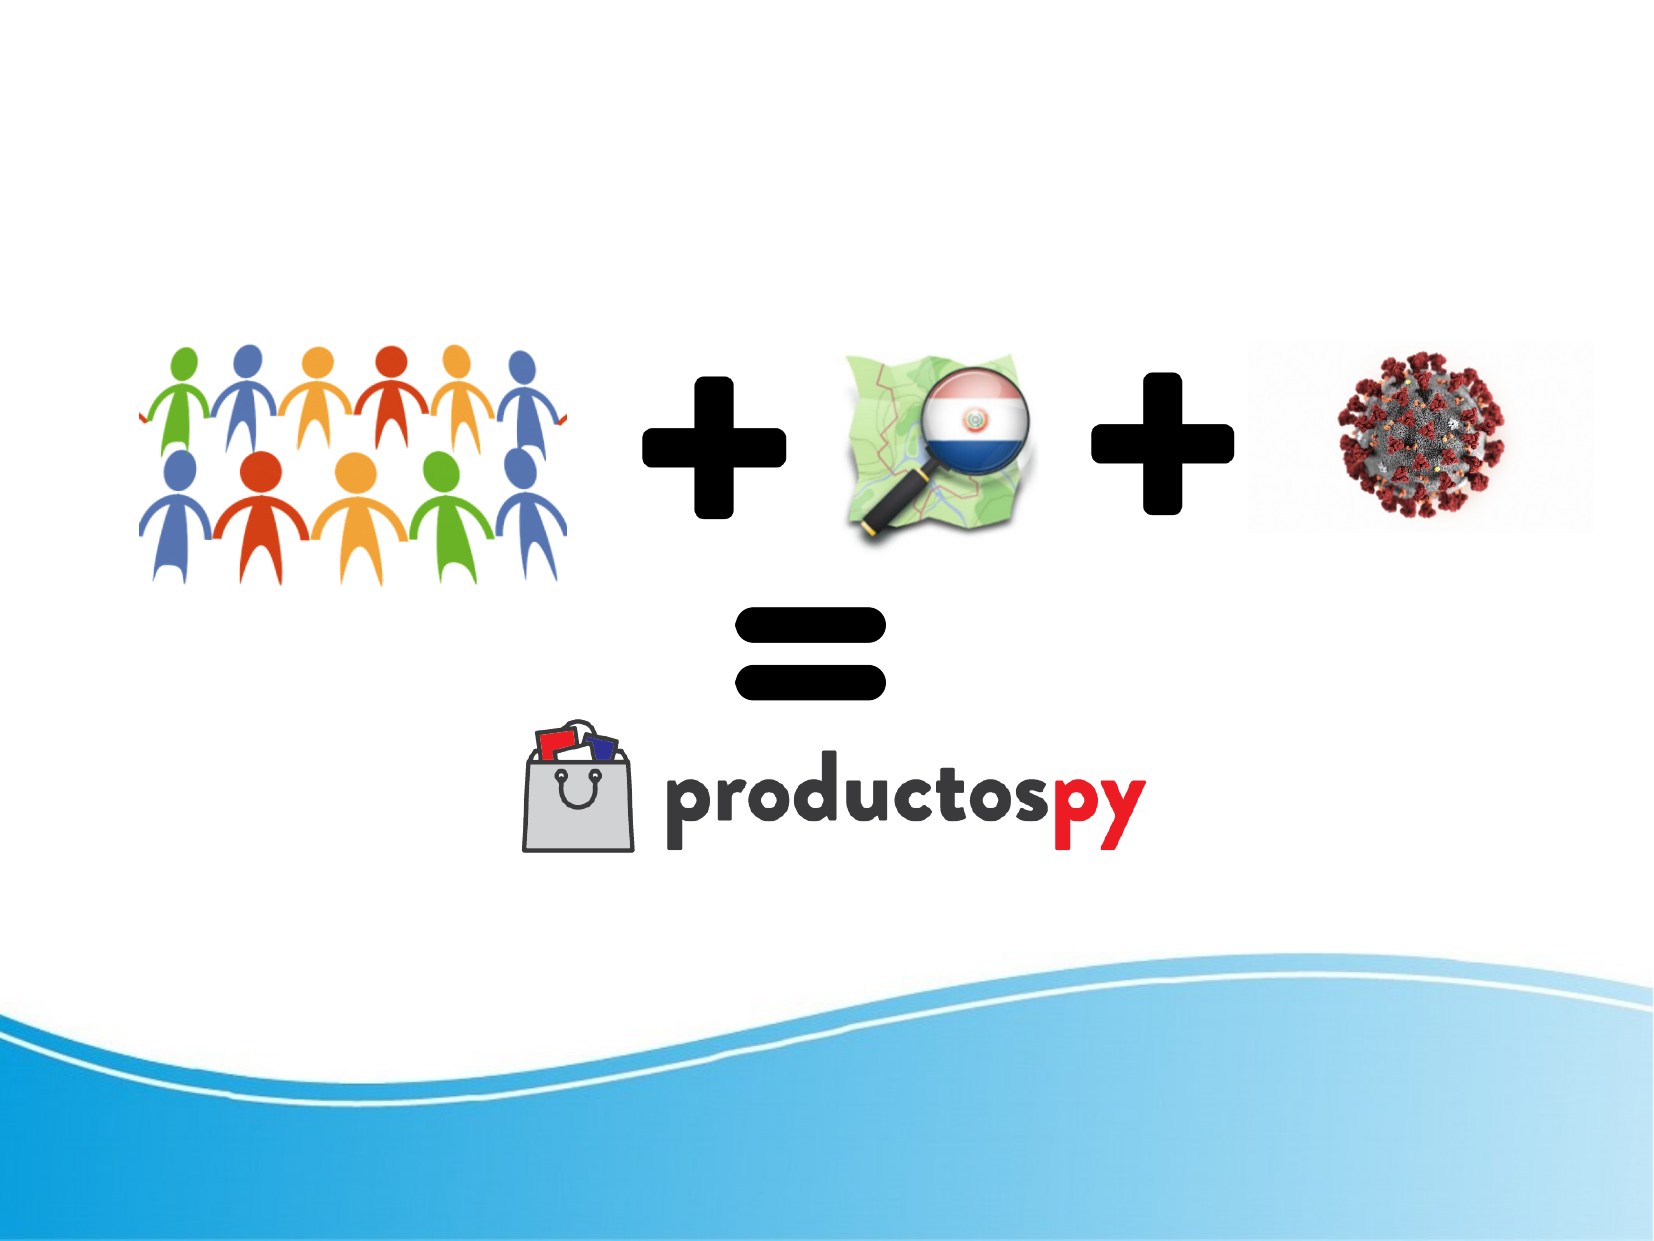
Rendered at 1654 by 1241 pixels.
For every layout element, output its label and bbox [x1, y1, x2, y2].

picture [838, 354, 1039, 555]
picture [472, 578, 1204, 908]
picture [139, 305, 567, 626]
picture [1070, 307, 1595, 567]
picture [621, 354, 804, 536]
picture [0, 952, 1654, 1241]
